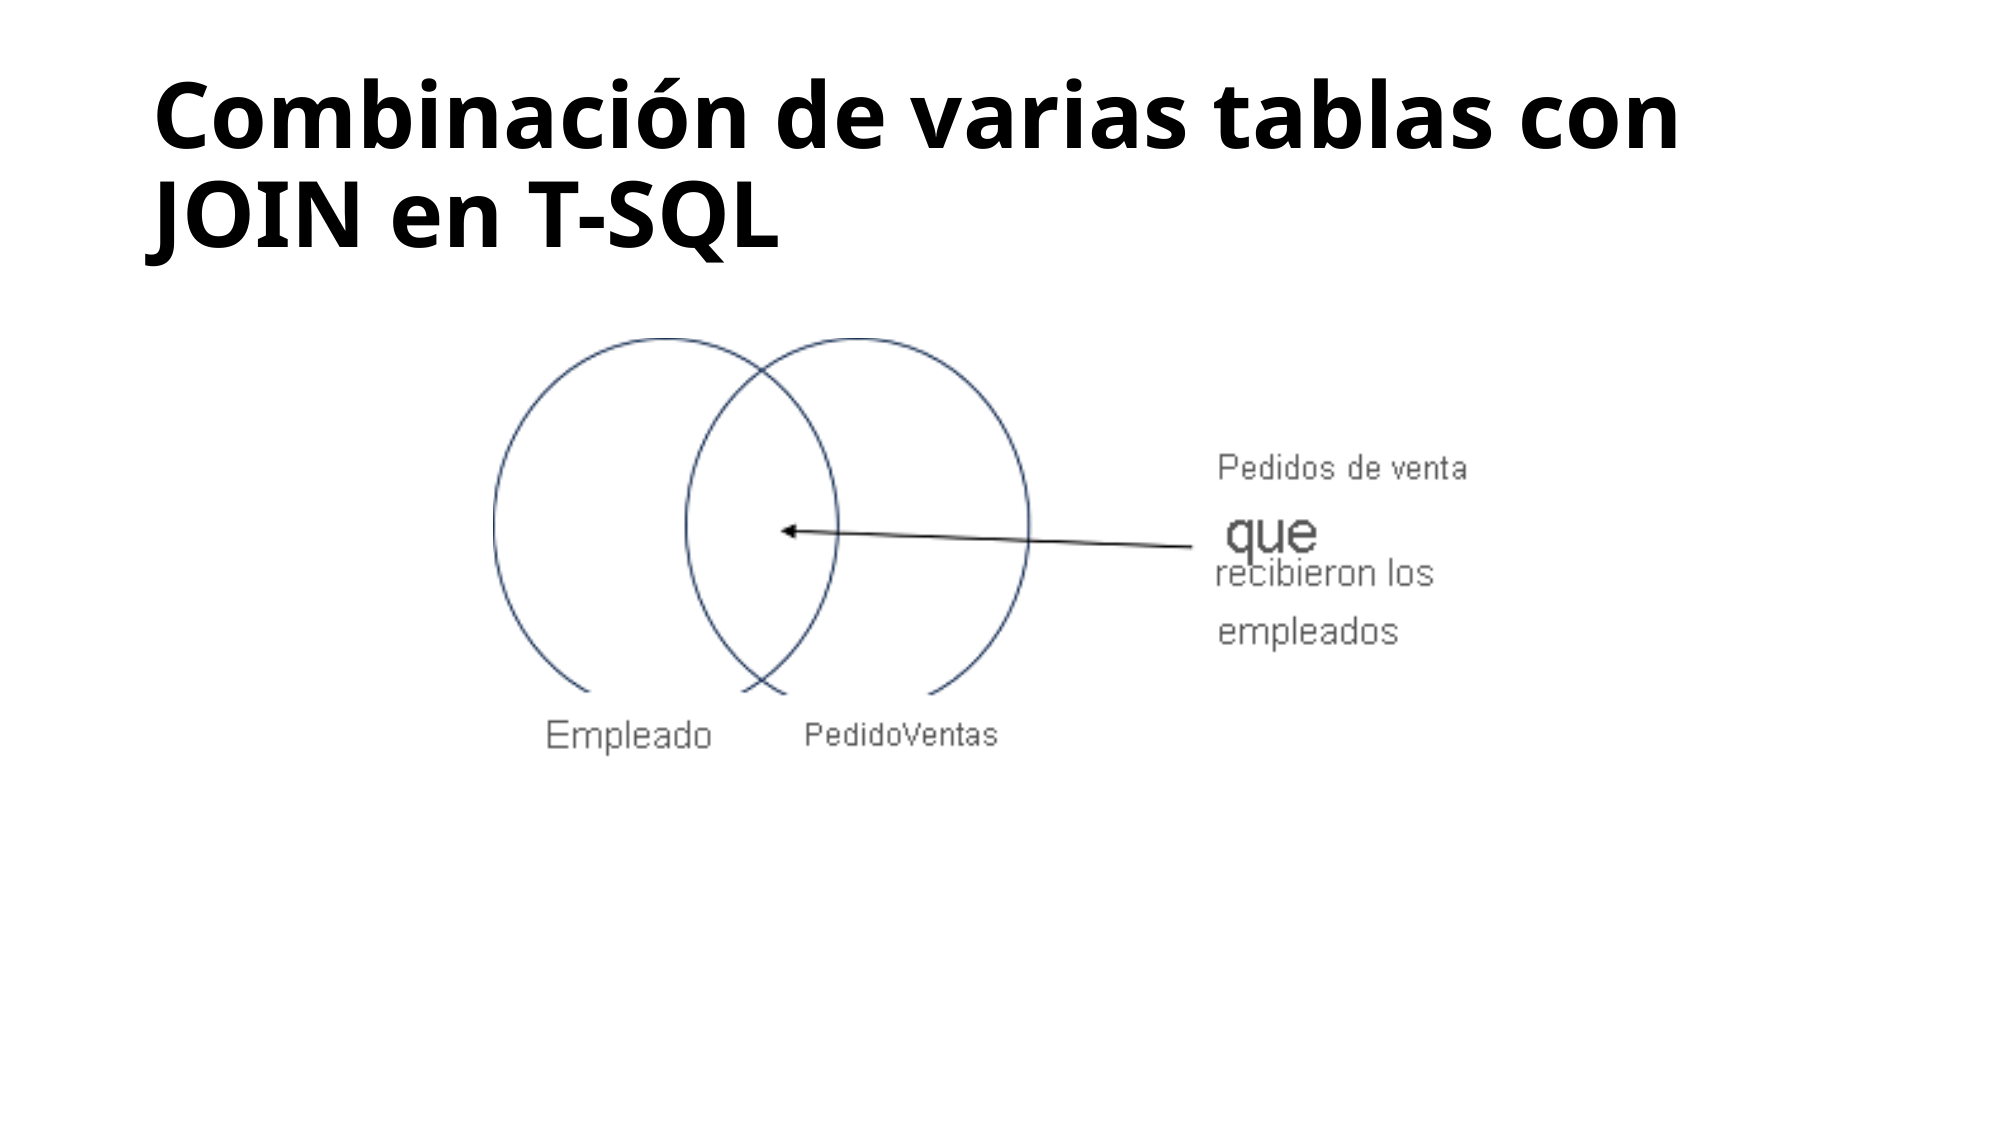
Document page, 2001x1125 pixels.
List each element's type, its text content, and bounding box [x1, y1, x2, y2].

picture [493, 338, 1507, 787]
title Combinación de varias tablas con JOIN en T-SQL [137, 59, 1863, 278]
